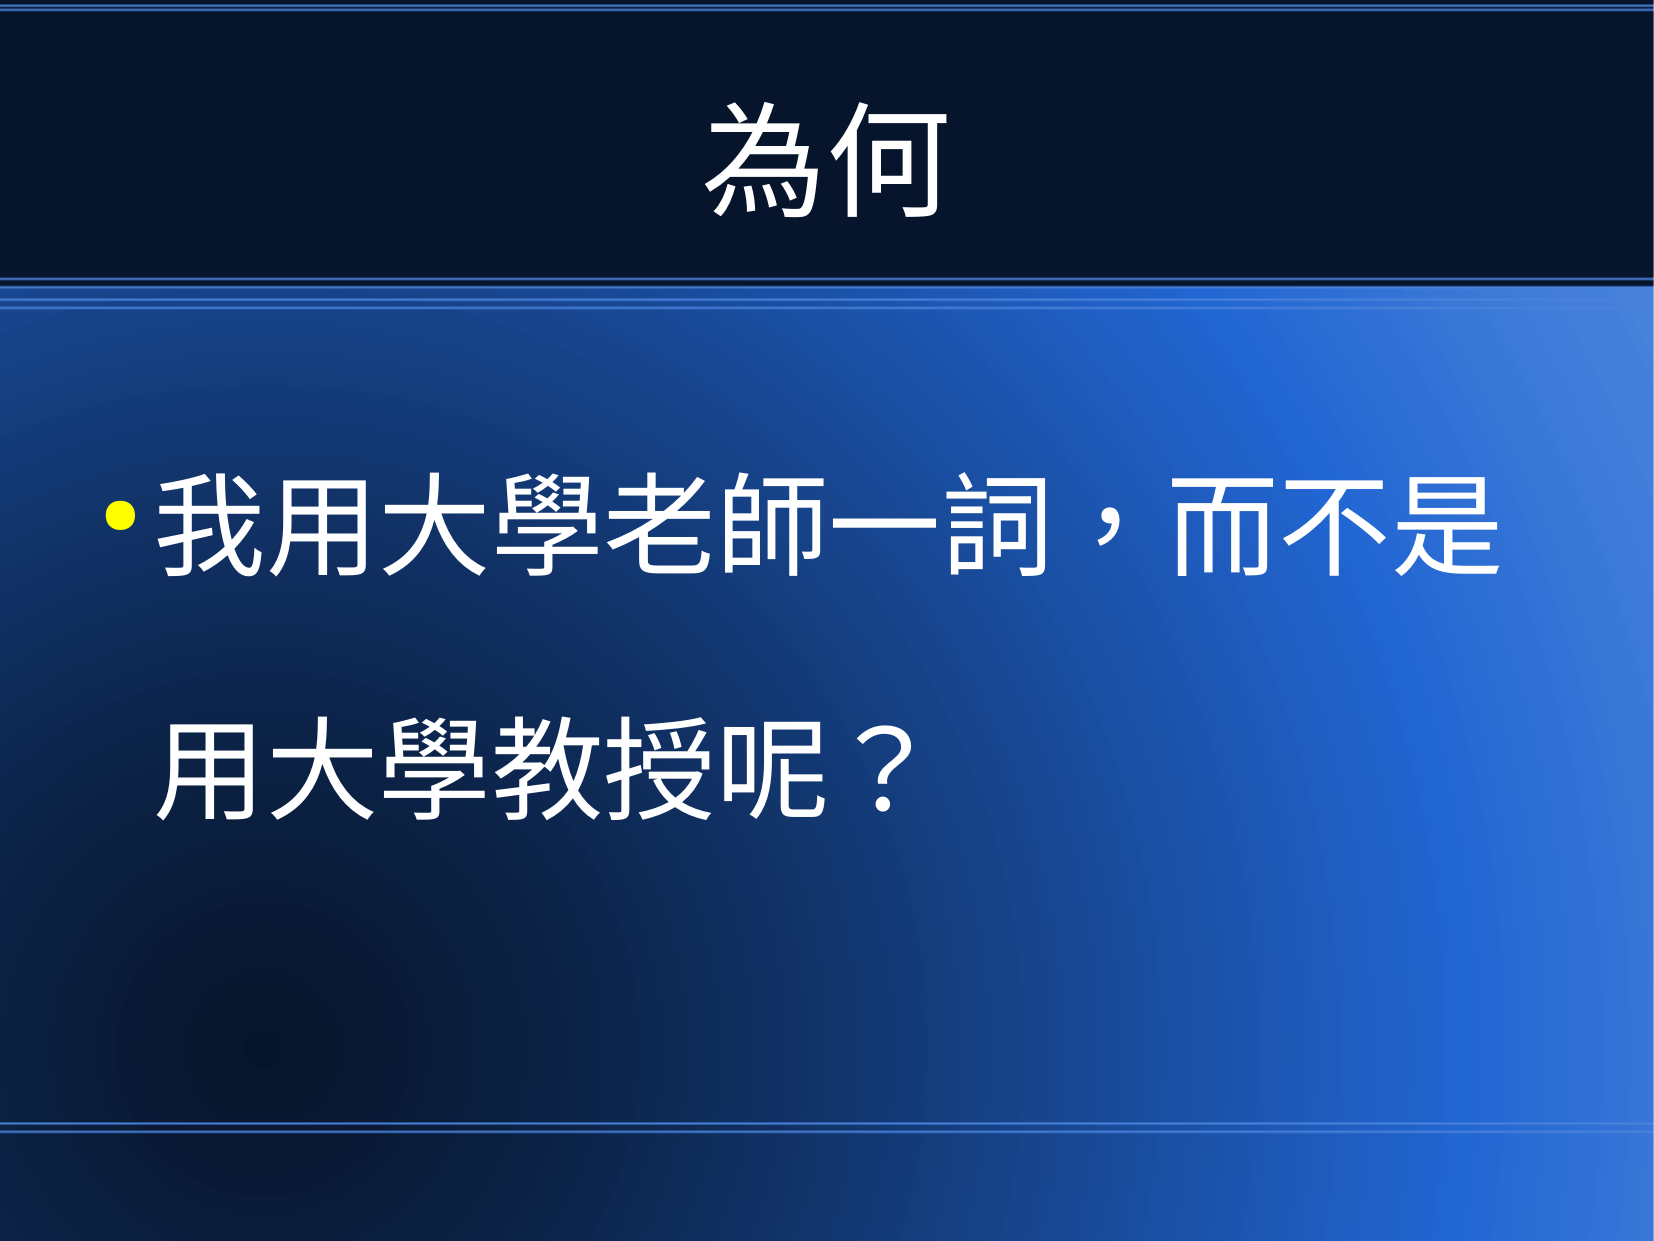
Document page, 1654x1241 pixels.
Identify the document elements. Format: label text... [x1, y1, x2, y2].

title 為何 [82, 49, 1571, 257]
picture [0, 0, 1654, 1241]
list 我用大學老師一詞，而不是用大學教授呢？ [82, 355, 1571, 1241]
